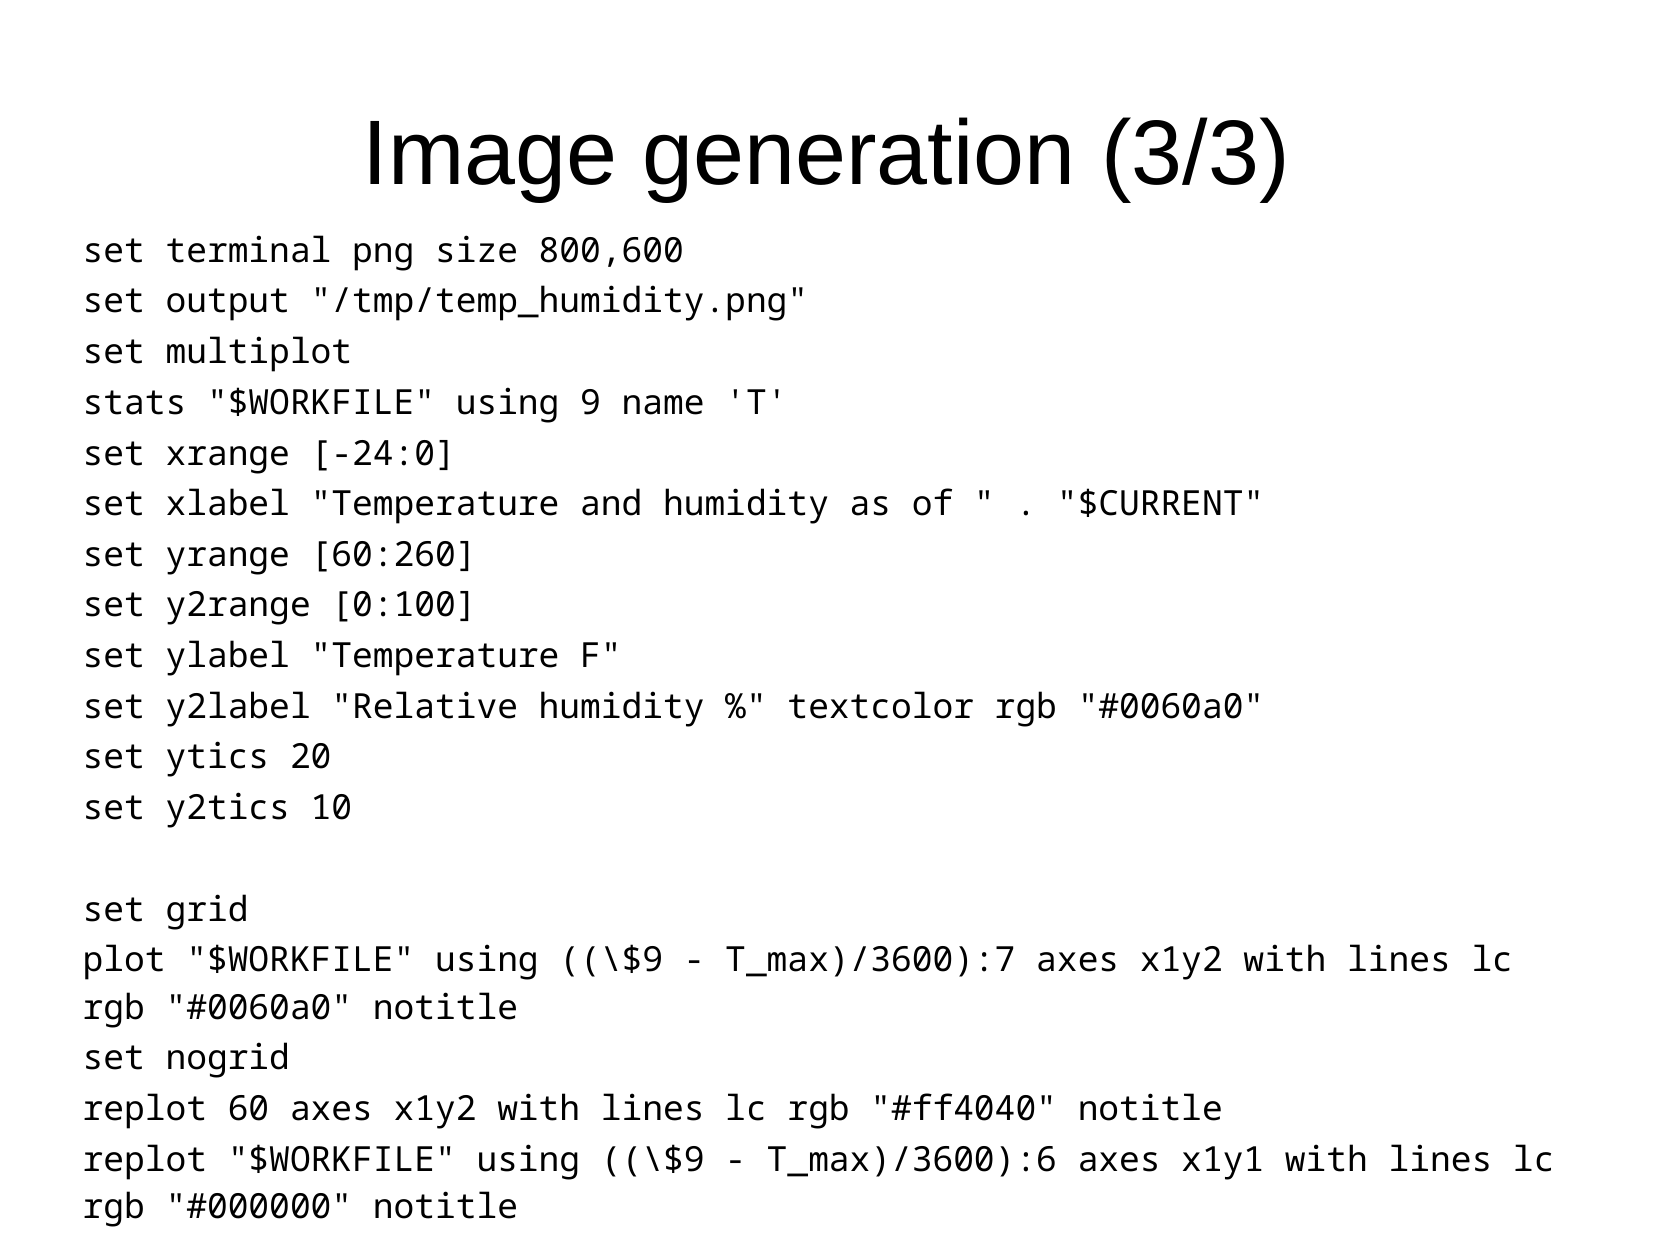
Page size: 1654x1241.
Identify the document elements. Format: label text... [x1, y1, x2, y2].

list set terminal png size 800,600 set output "/tmp/temp_humidity.png" set multiplot stats "$WORKFILE" using 9 name 'T' set xrange [-24:0] set xlabel "Temperature and humidity as of " . "$CURRENT" set yrange [60:260] set y2range [0:100] set ylabel "Temperature F" set y2label "Relative humidity %" textcolor rgb "#0060a0" set ytics 20 set y2tics 10 set grid plot "$WORKFILE" using ((\$9 - T_max)/3600):7 axes x1y2 with lines lc rgb "#0060a0" notitle set nogrid replot 60 axes x1y2 with lines lc rgb "#ff4040" notitle replot "$WORKFILE" using ((\$9 - T_max)/3600):6 axes x1y1 with lines lc rgb "#000000" notitle [82, 225, 1571, 1231]
title Image generation (3/3) [82, 49, 1571, 225]
